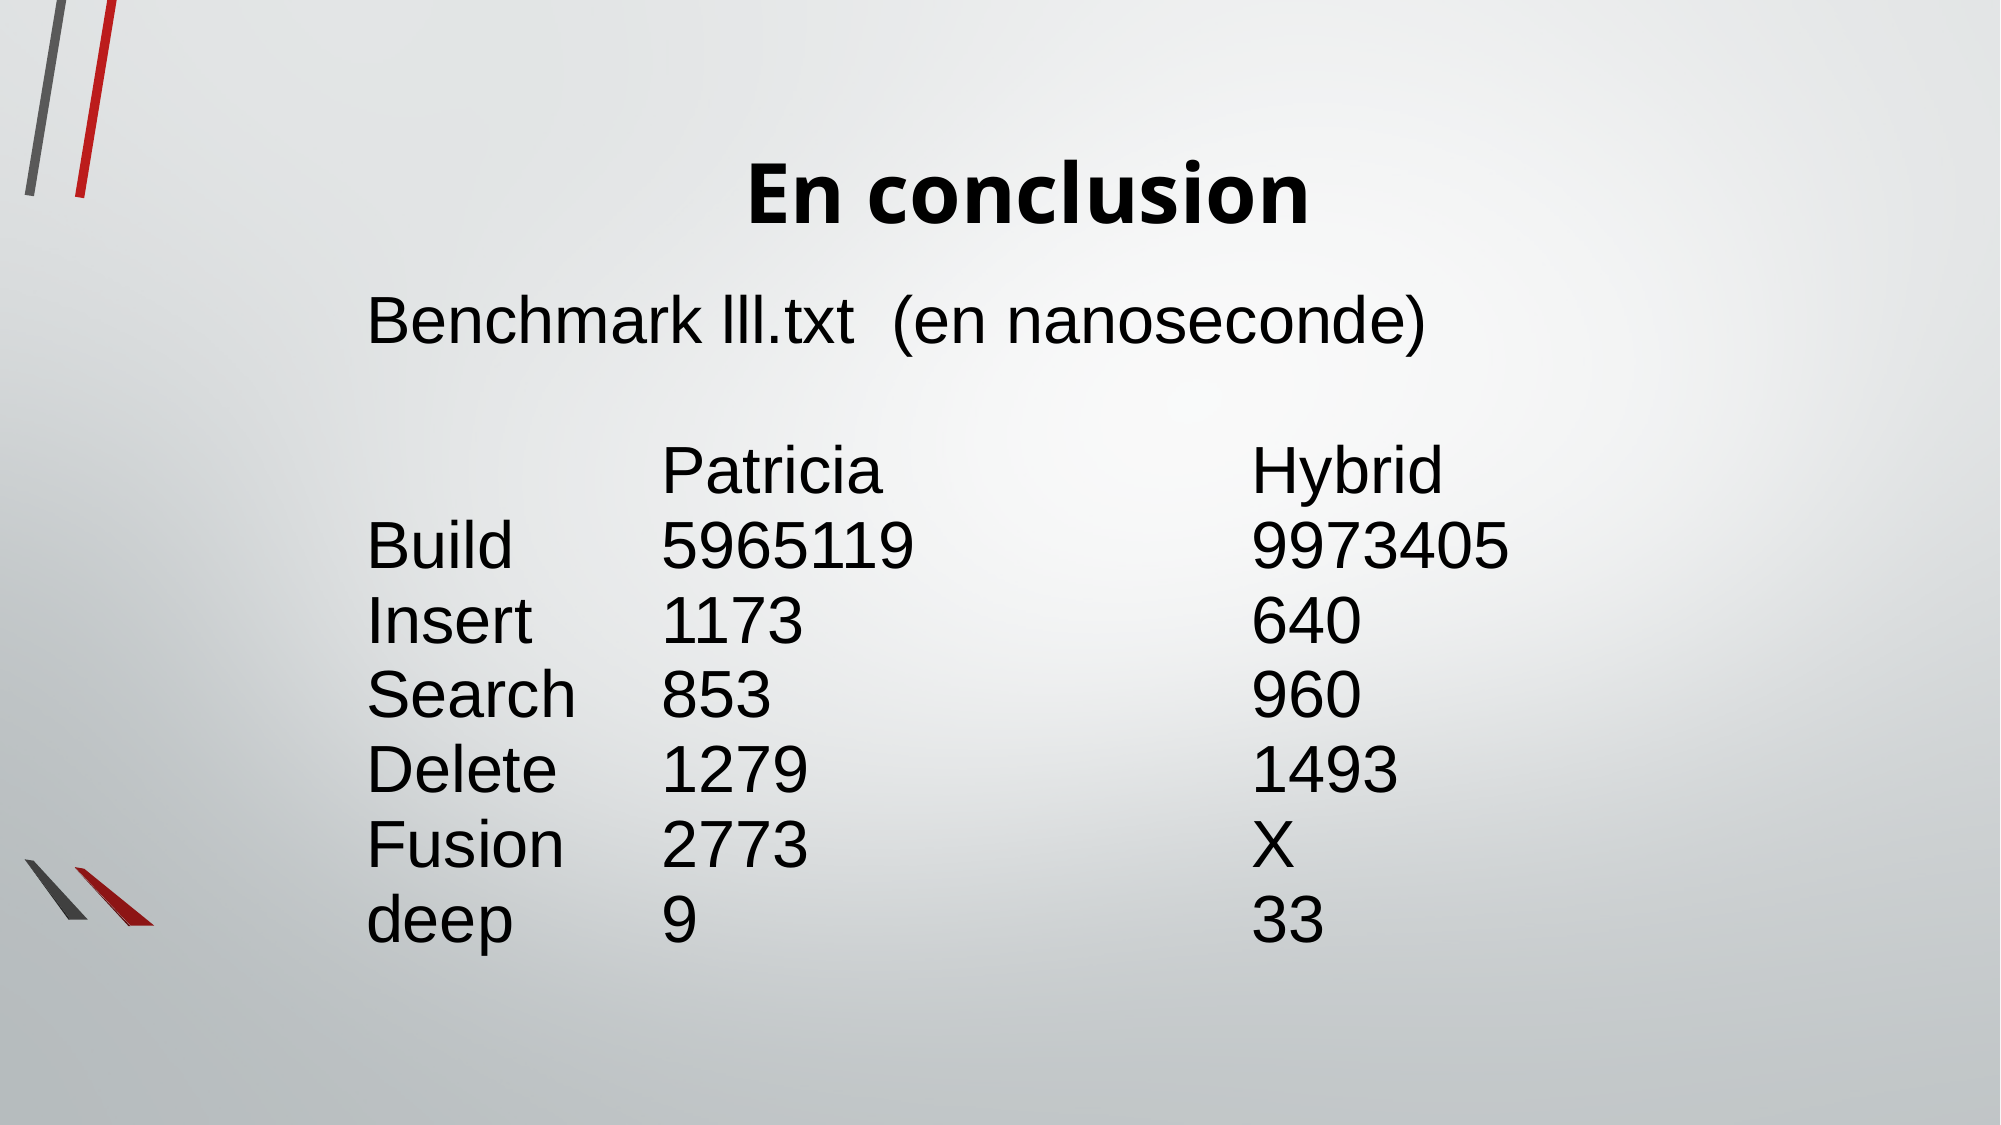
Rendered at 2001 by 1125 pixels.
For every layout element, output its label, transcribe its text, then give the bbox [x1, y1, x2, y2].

title En conclusion [744, 47, 1387, 283]
picture [0, 0, 2001, 1125]
subtitle Benchmark lll.txt (en nanoseconde) Patricia Hybrid Build 5965119 9973405 Insert 1173 640 Search 853 960 Delete 1279 1493 Fusion 2773 X deep 9 33 [366, 283, 2001, 1032]
